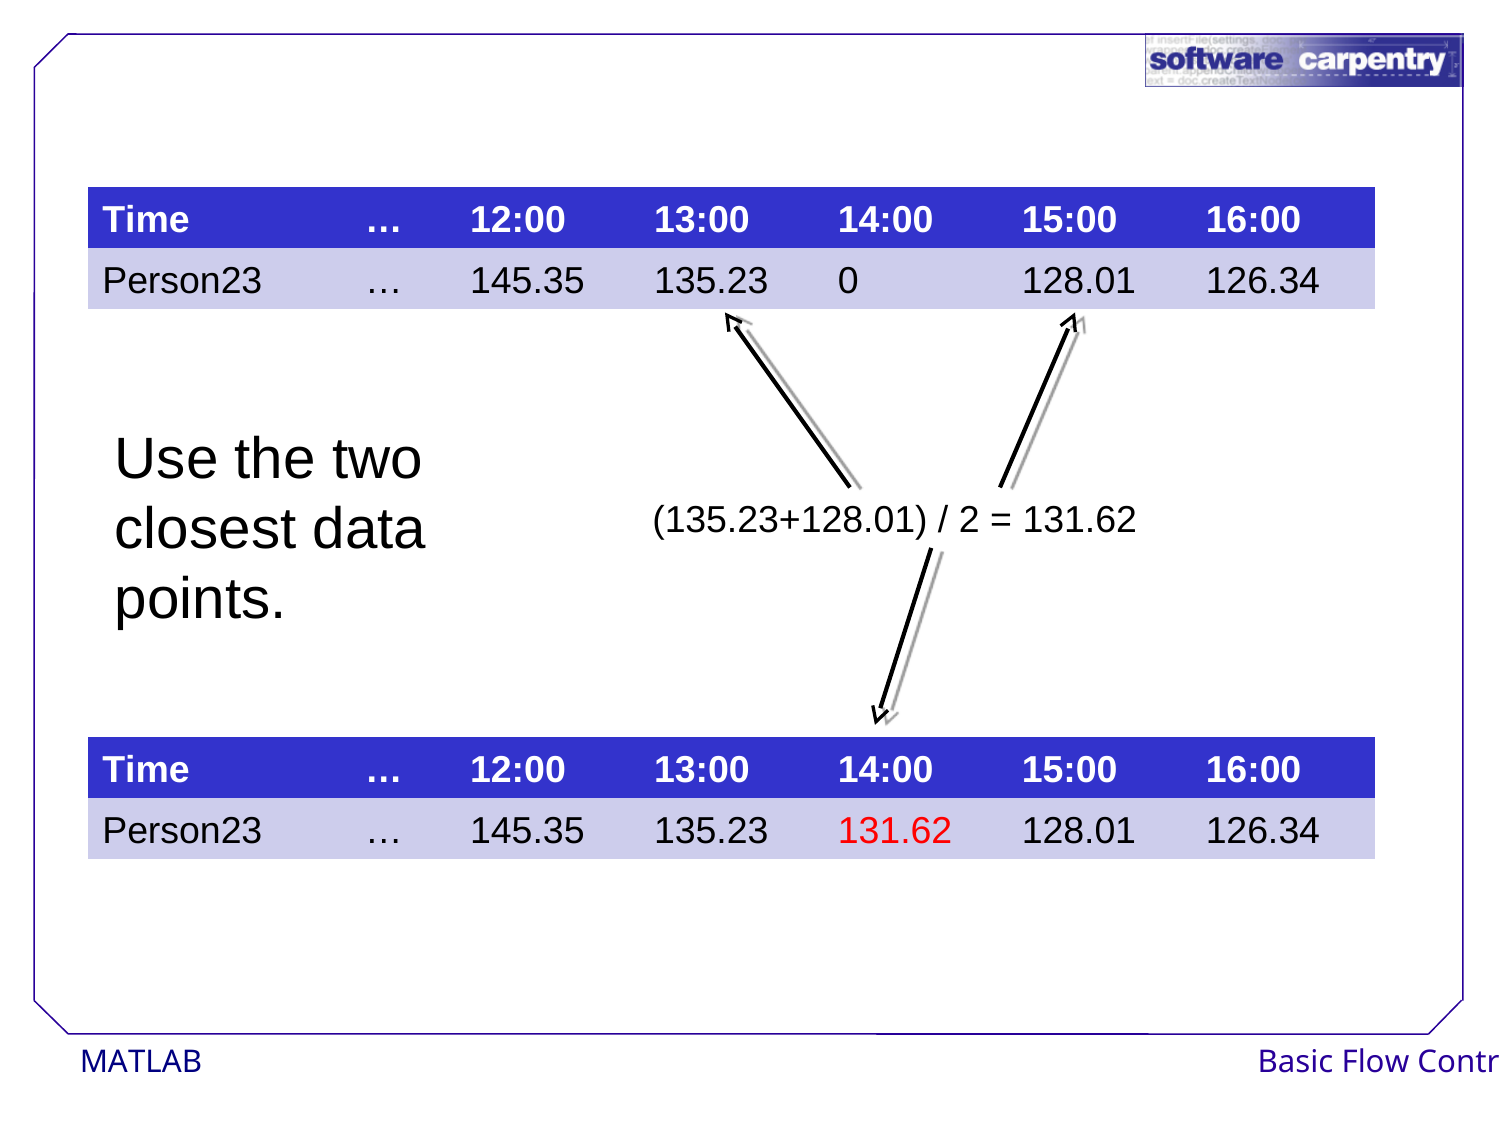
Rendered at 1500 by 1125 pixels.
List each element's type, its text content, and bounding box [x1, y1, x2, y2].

table_cell Person23 [88, 248, 313, 309]
table_header 13:00 [639, 187, 823, 248]
table_cell 145.35 [455, 798, 639, 859]
table_cell … [313, 248, 455, 309]
table_header … [313, 737, 455, 798]
table_header 16:00 [1191, 737, 1375, 798]
table_header Time [88, 737, 313, 798]
text_box Use the two closest data points. [99, 412, 551, 638]
table_cell 131.62 [823, 798, 1007, 859]
table_cell … [313, 798, 455, 859]
table_cell Person23 [88, 798, 313, 859]
table_cell 135.23 [639, 248, 823, 309]
table_header 16:00 [1191, 187, 1375, 248]
table_header 14:00 [823, 737, 1007, 798]
table_cell 126.34 [1191, 248, 1375, 309]
table_cell 145.35 [455, 248, 639, 309]
table_header 15:00 [1007, 737, 1191, 798]
table_header 14:00 [823, 187, 1007, 248]
table_cell 128.01 [1007, 798, 1191, 859]
table_cell 135.23 [639, 798, 823, 859]
table_cell 128.01 [1007, 248, 1191, 309]
table_header 12:00 [455, 737, 639, 798]
table_header 12:00 [455, 187, 639, 248]
table_header Time [88, 187, 313, 248]
text_box (135.23+128.01) / 2 = 131.62 [637, 487, 1226, 548]
table_header 15:00 [1007, 187, 1191, 248]
table_header 13:00 [639, 737, 823, 798]
table_cell 126.34 [1191, 798, 1375, 859]
table_cell 0 [823, 248, 1007, 309]
table_header … [313, 187, 455, 248]
picture [1145, 33, 1464, 87]
